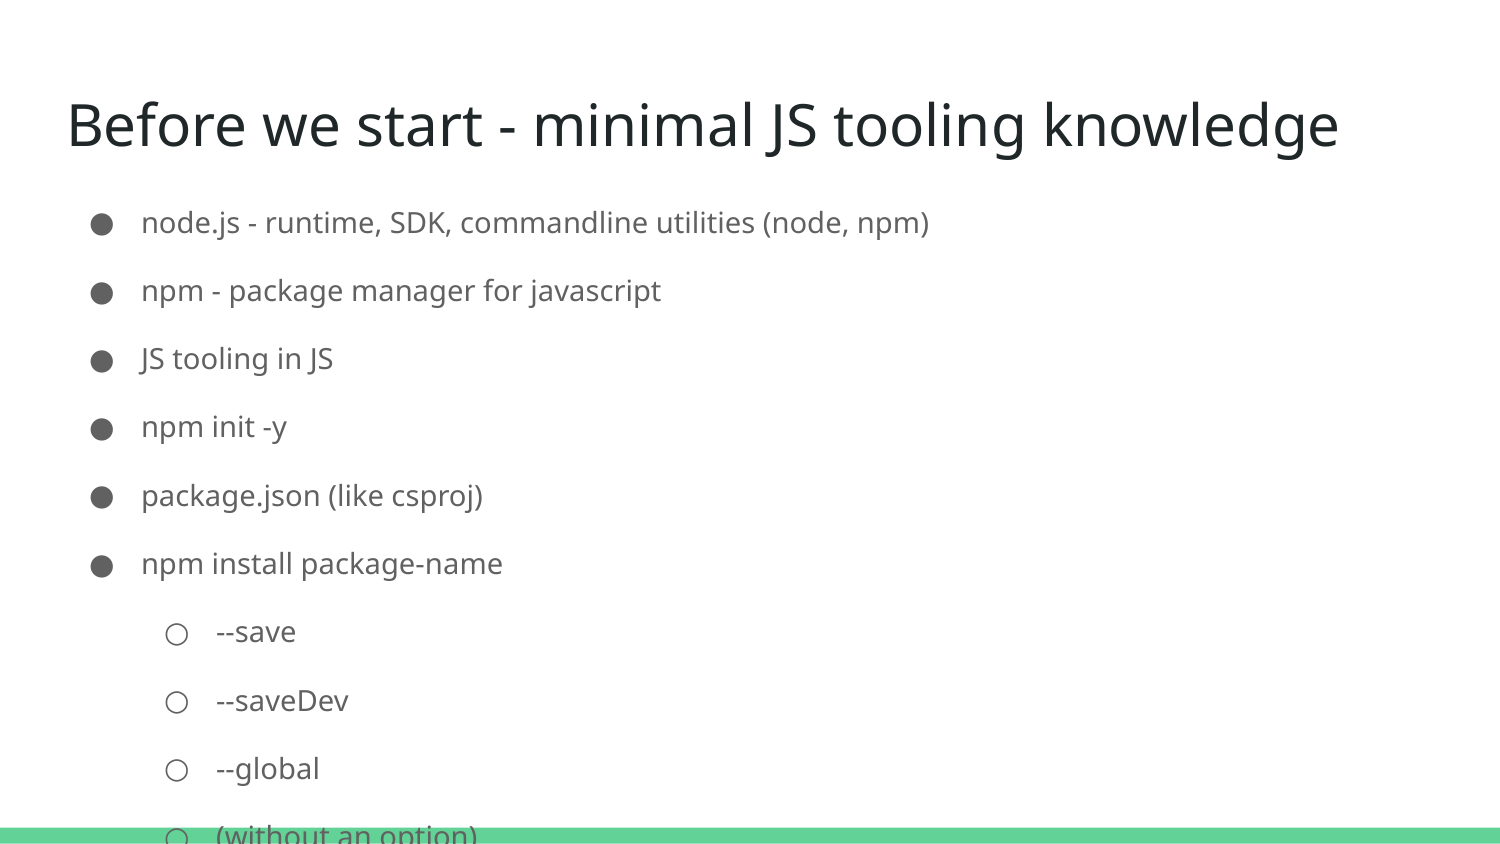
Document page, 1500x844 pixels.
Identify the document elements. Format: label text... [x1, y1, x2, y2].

list node.js - runtime, SDK, commandline utilities (node, npm) npm - package manager for javascript JS tooling in JS npm init -y package.json (like csproj) npm install package-name --save --saveDev --global (without an option) Create-react-app (package) [51, 189, 1449, 750]
title Before we start - minimal JS tooling knowledge [51, 72, 1449, 167]
